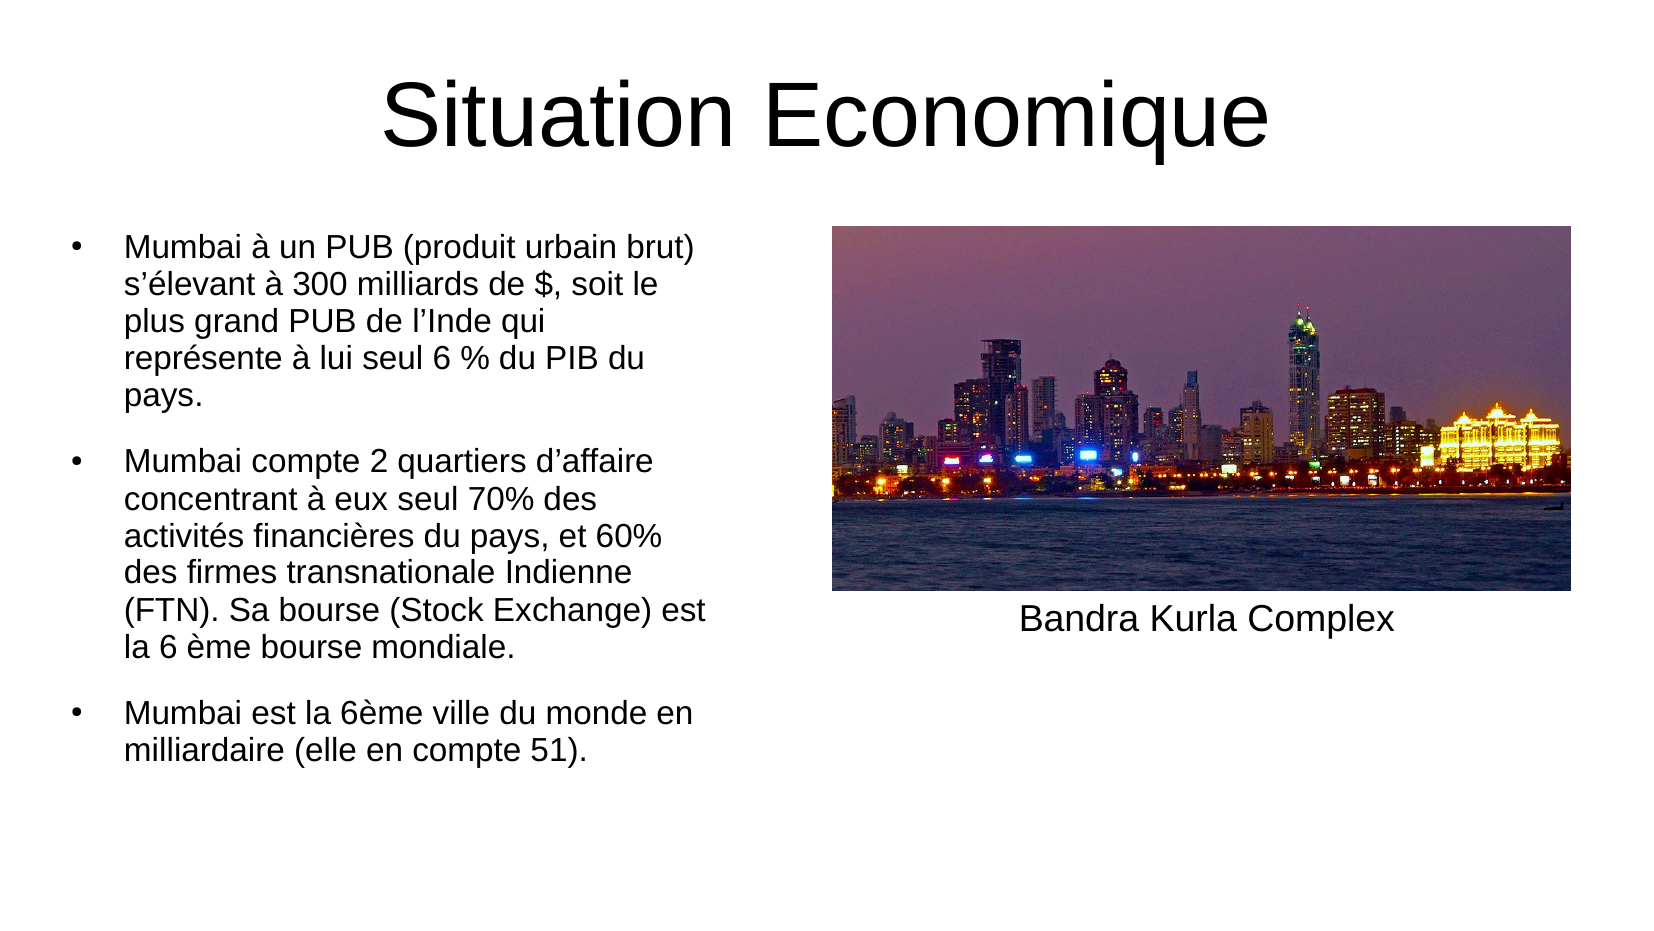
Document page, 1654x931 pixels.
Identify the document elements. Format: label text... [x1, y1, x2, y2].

list Mumbai à un PUB (produit urbain brut) s’élevant à 300 milliards de $, soit le plus grand PUB de l’Inde qui représente à lui seul 6 % du PIB du pays. Mumbai compte 2 quartiers d’affaire concentrant à eux seul 70% des activités financières du pays, et 60% des firmes transnationale Indienne (FTN). Sa bourse (Stock Exchange) est la 6 ème bourse mondiale. Mumbai est la 6ème ville du monde en milliardaire (elle en compte 51). [53, 228, 709, 886]
picture [832, 226, 1571, 591]
text_box Bandra Kurla Complex [1003, 591, 1410, 648]
title Situation Economique [82, 37, 1571, 193]
